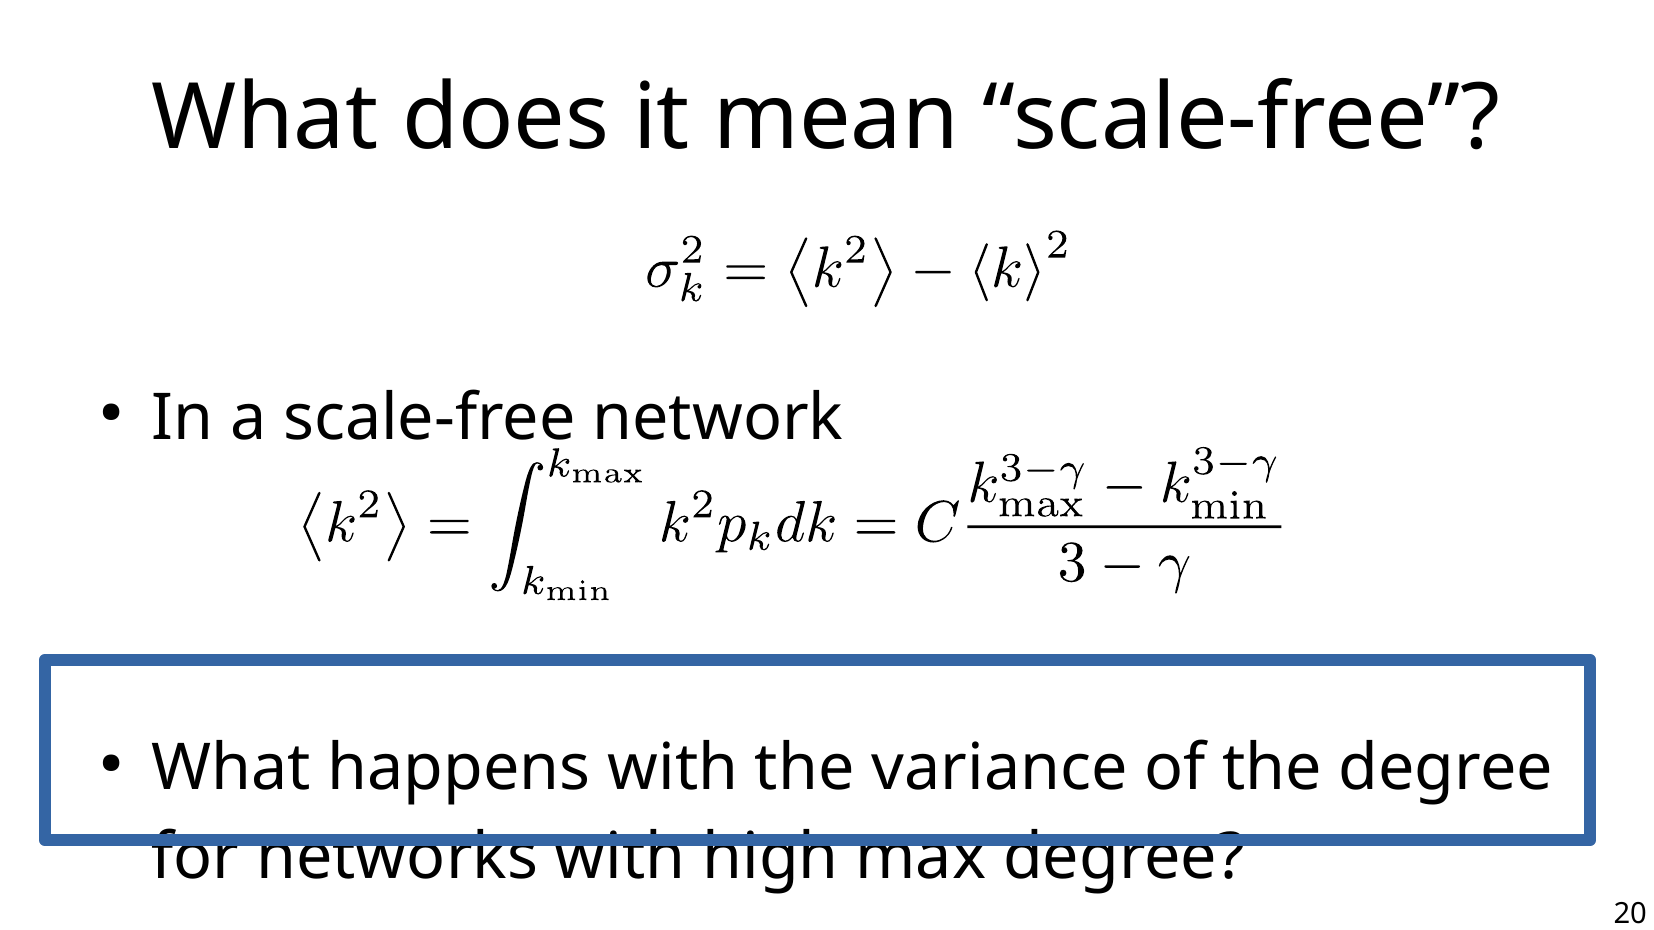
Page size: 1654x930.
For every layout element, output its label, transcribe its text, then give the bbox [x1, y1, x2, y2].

text_box [297, 446, 1282, 601]
list In a scale-free network What happens with the variance of the degree for networks with high max degree? [82, 252, 1571, 654]
text_box [645, 230, 1070, 308]
list In a scale-free network What happens with the variance of the degree for networks with high max degree? [82, 846, 1571, 901]
title What does it mean “scale-free”? [82, 1, 1571, 225]
list In a scale-free network What happens with the variance of the degree for networks with high max degree? [82, 666, 1571, 834]
